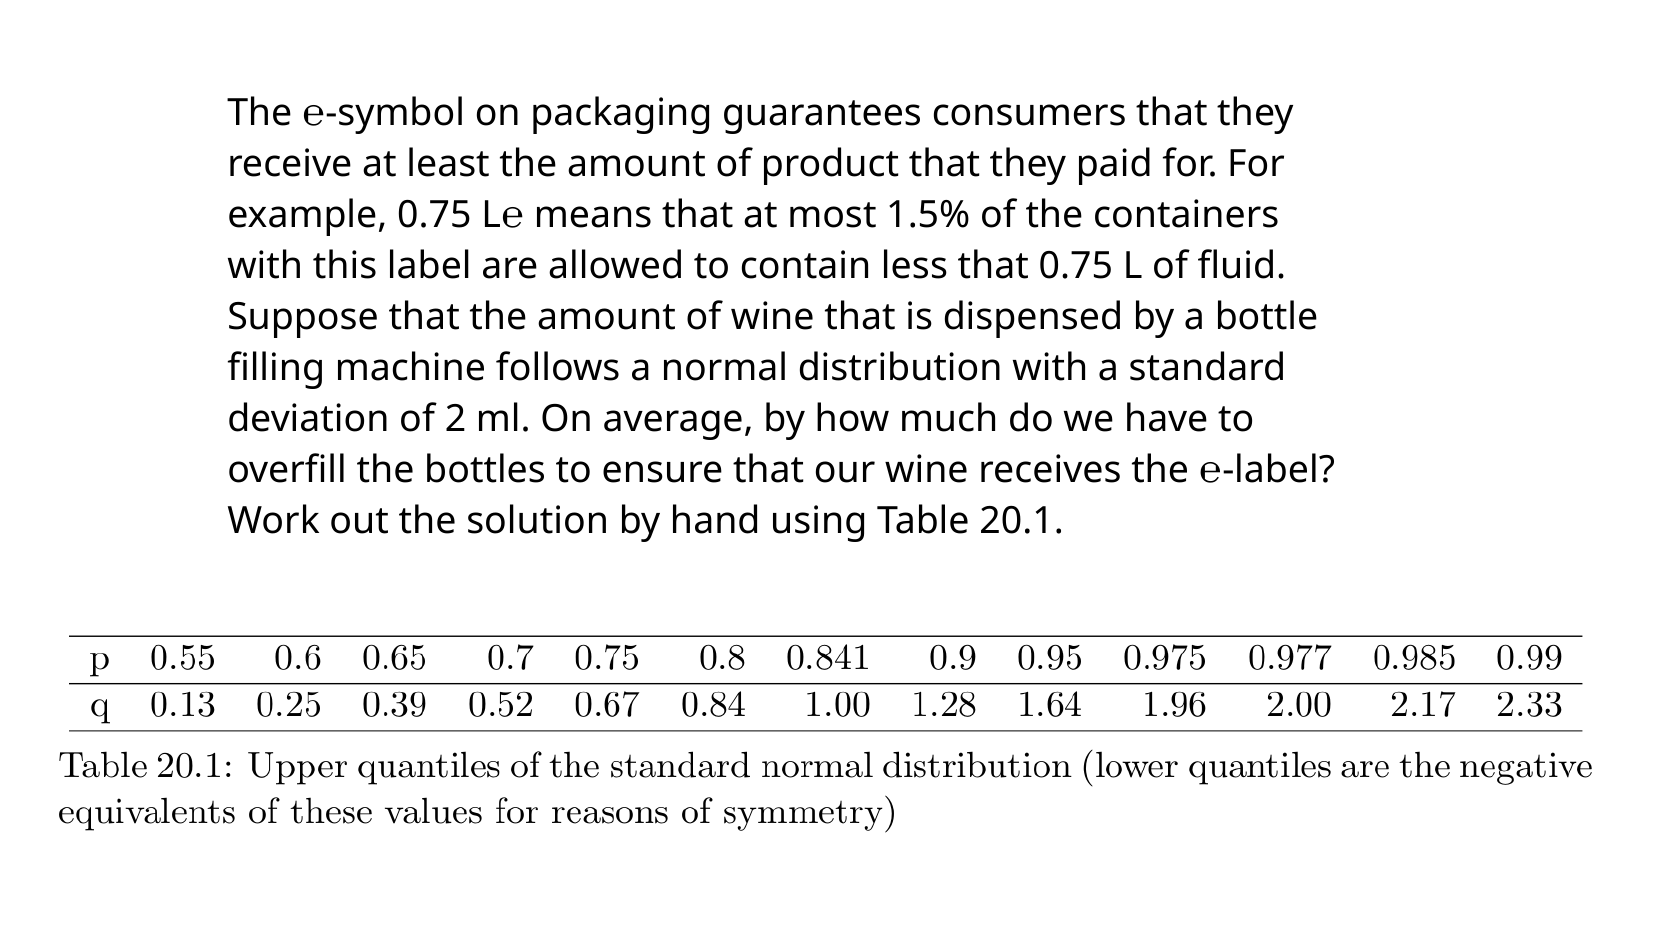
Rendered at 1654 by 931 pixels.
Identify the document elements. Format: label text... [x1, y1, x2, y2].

picture [41, 615, 1607, 849]
text_box The ℮-symbol on packaging guarantees consumers that they receive at least the amount of product that they paid for. For example, 0.75 L℮ means that at most 1.5% of the containers with this label are allowed to contain less that 0.75 L of fluid. Suppose that the amount of wine that is dispensed by a bottle filling machine follows a normal distribution with a standard deviation of 2 ml. On average, by how much do we have to overfill the bottles to ensure that our wine receives the ℮-label? Work out the solution by hand using Table 20.1. [212, 78, 1353, 615]
